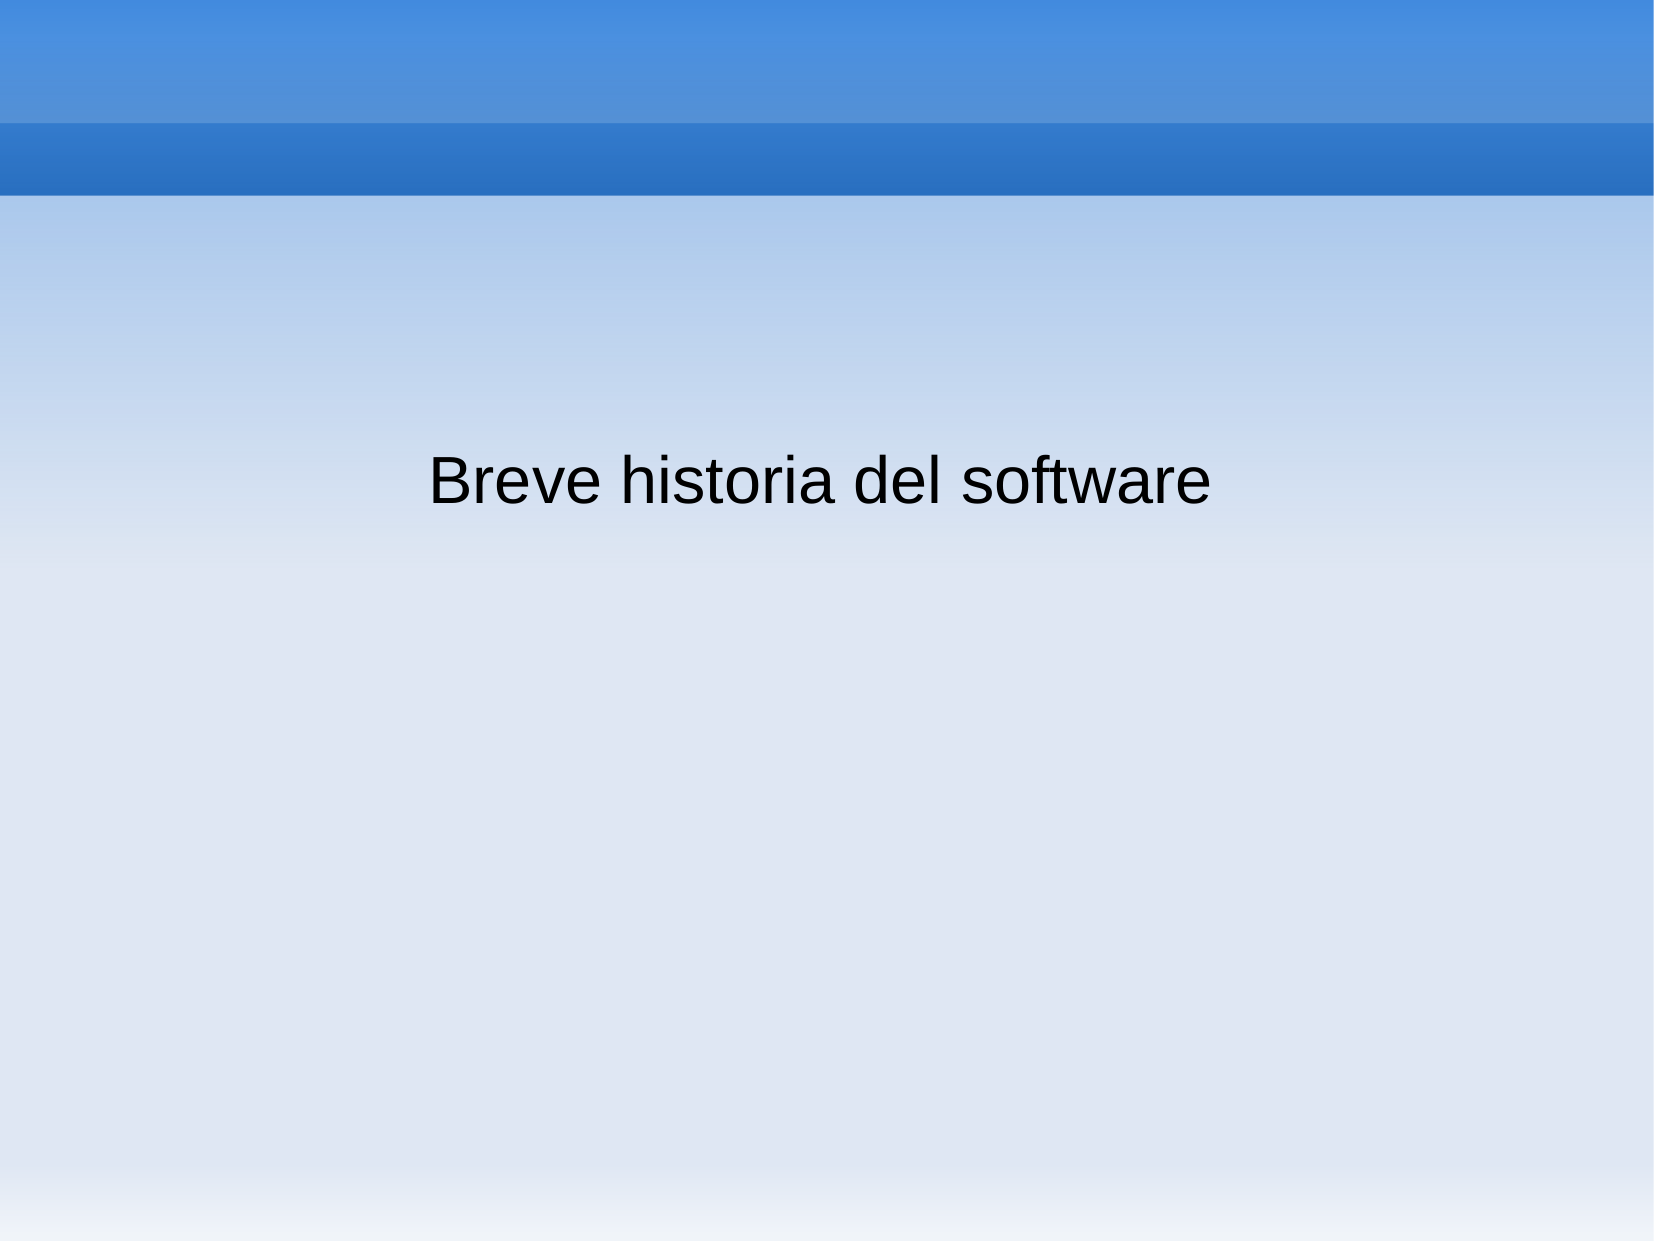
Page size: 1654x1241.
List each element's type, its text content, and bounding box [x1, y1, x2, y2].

subtitle Breve historia del software [76, 7, 1565, 1102]
picture [0, 0, 1654, 1241]
